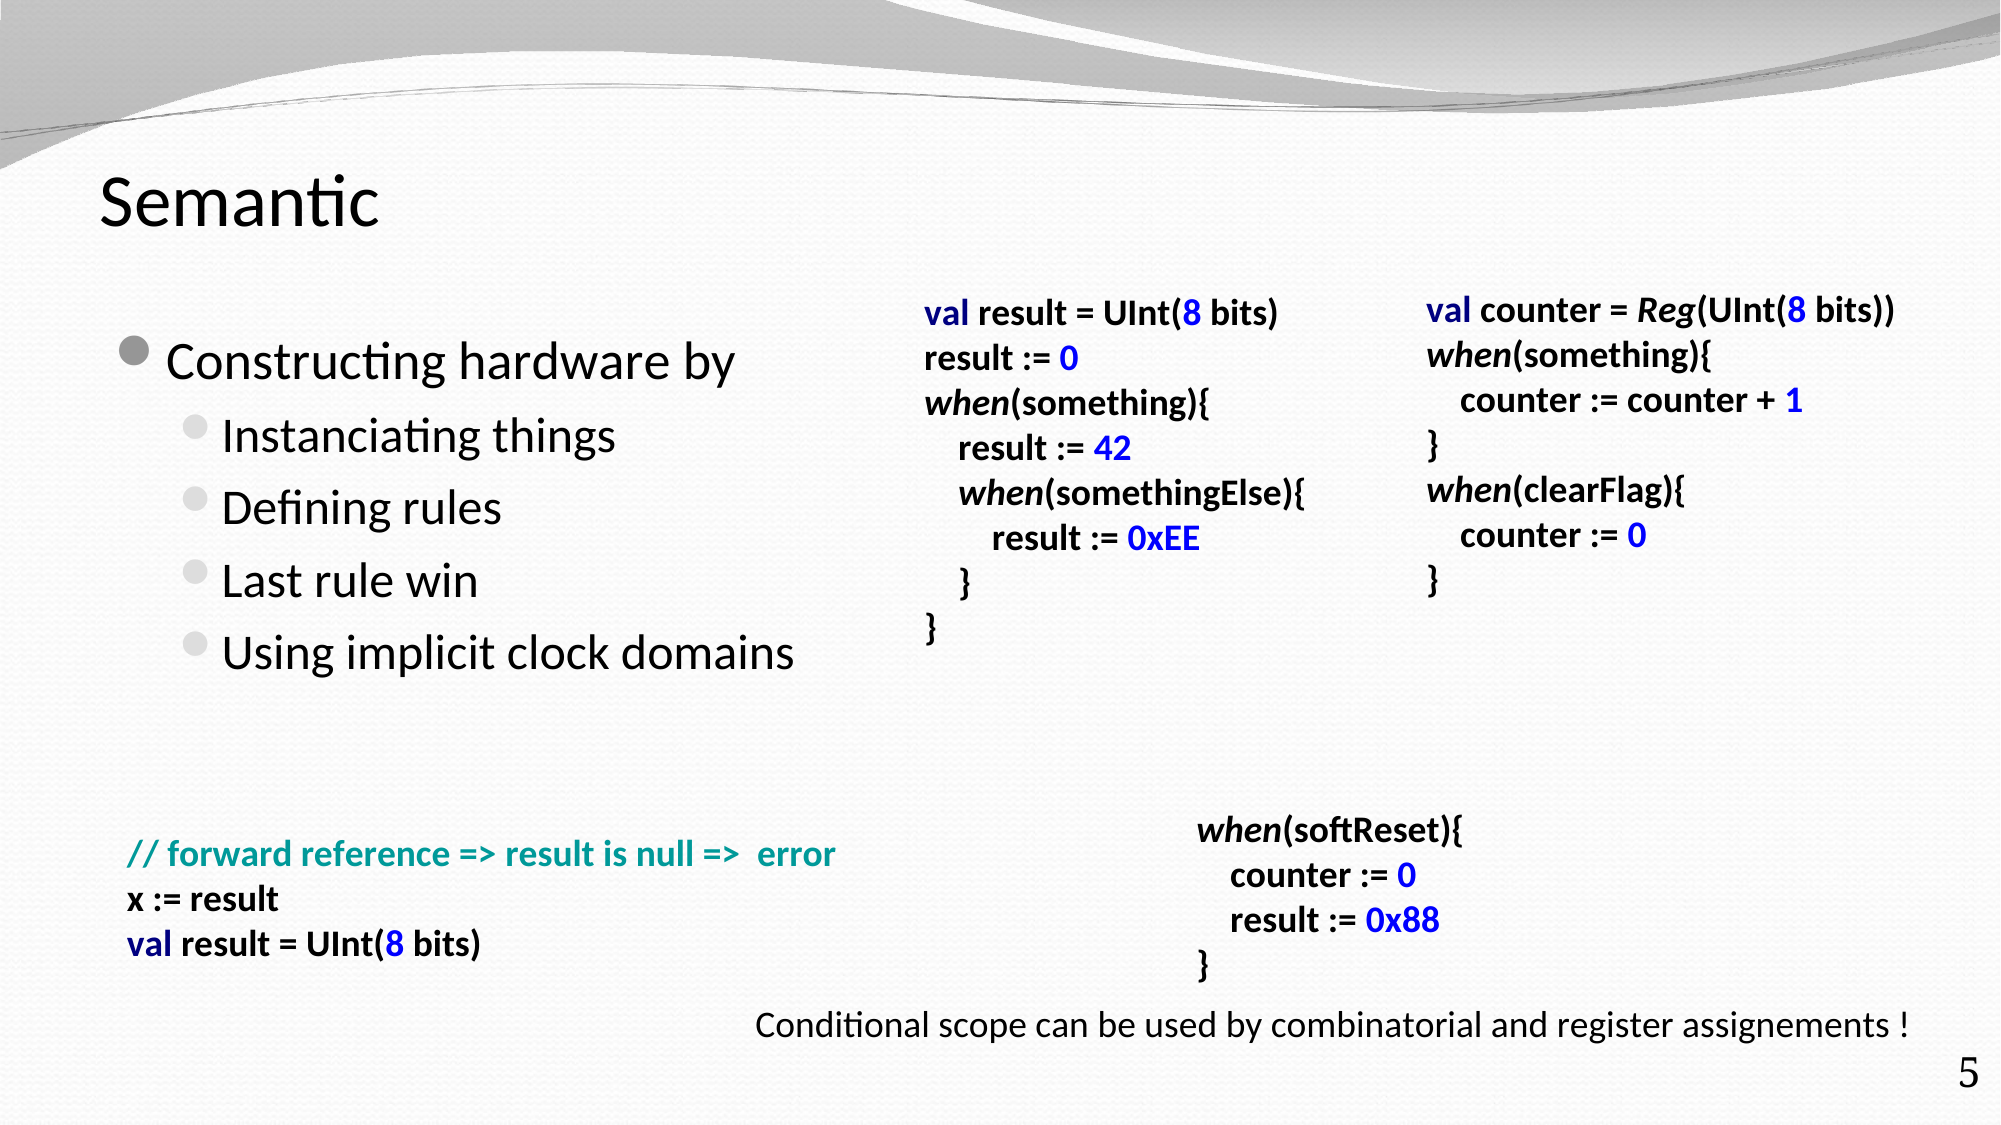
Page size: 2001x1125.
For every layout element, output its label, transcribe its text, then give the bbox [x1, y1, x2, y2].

title Semantic [99, 54, 1985, 242]
text_box // forward reference => result is null => error x := result val result = UInt(8 bits) [112, 821, 910, 1062]
text_box <numéro> [1813, 1061, 1981, 1103]
picture [0, 0, 2001, 1125]
text_box val result = UInt(8 bits) result := 0 when(something){ result := 42 when(somethingElse){ result := 0xEE } } [909, 280, 1333, 656]
list Constructing hardware by Instanciating things Defining rules Last rule win Using implicit clock domains [99, 317, 1901, 1038]
text_box Conditional scope can be used by combinatorial and register assignements ! [910, 992, 2001, 1061]
text_box when(softReset){ counter := 0 result := 0x88 } [1181, 797, 1483, 992]
text_box val counter = Reg(UInt(8 bits)) when(something){ counter := counter + 1 } when(clearFlag){ counter := 0 } [1411, 277, 1932, 621]
